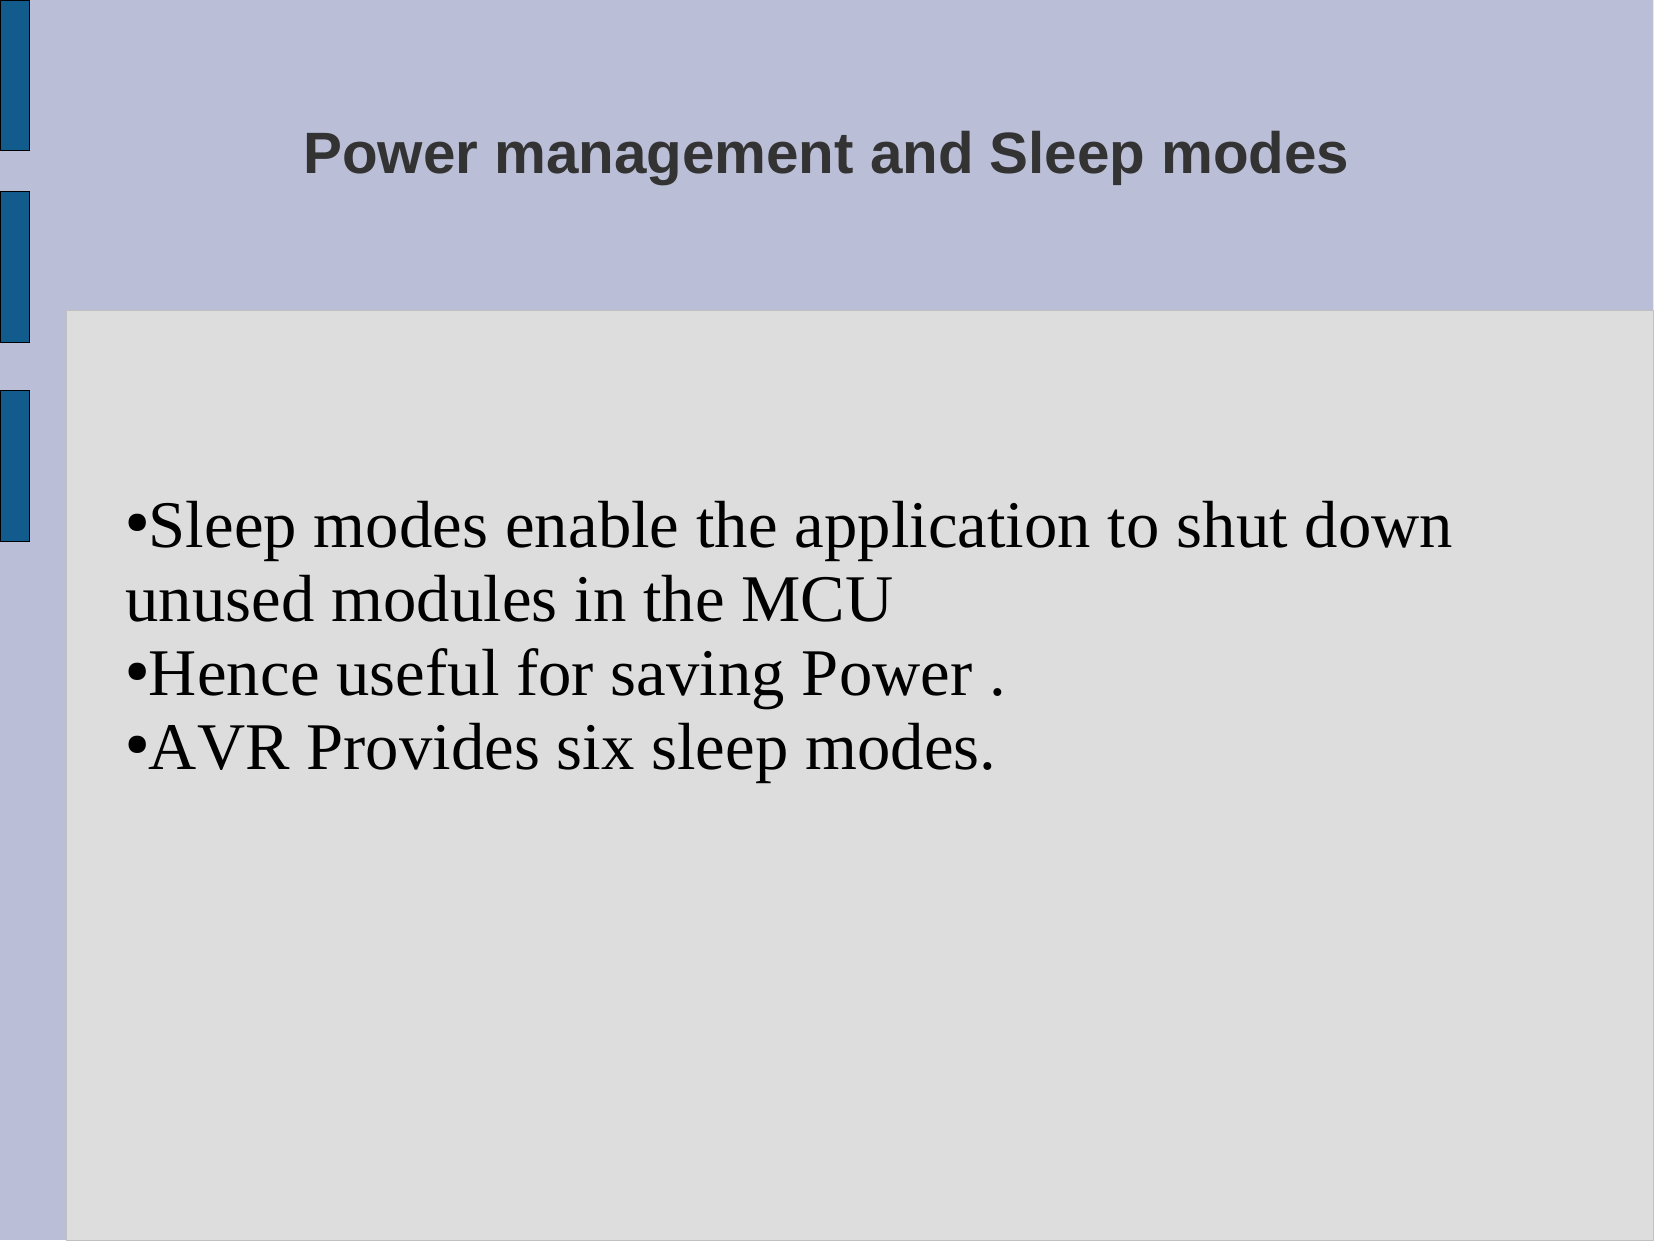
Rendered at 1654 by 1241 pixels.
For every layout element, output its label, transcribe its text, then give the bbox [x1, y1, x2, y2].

subtitle Sleep modes enable the application to shut down unused modules in the MCU Hence useful for saving Power . AVR Provides six sleep modes. [125, 233, 1614, 1038]
title Power management and Sleep modes [82, 56, 1571, 250]
